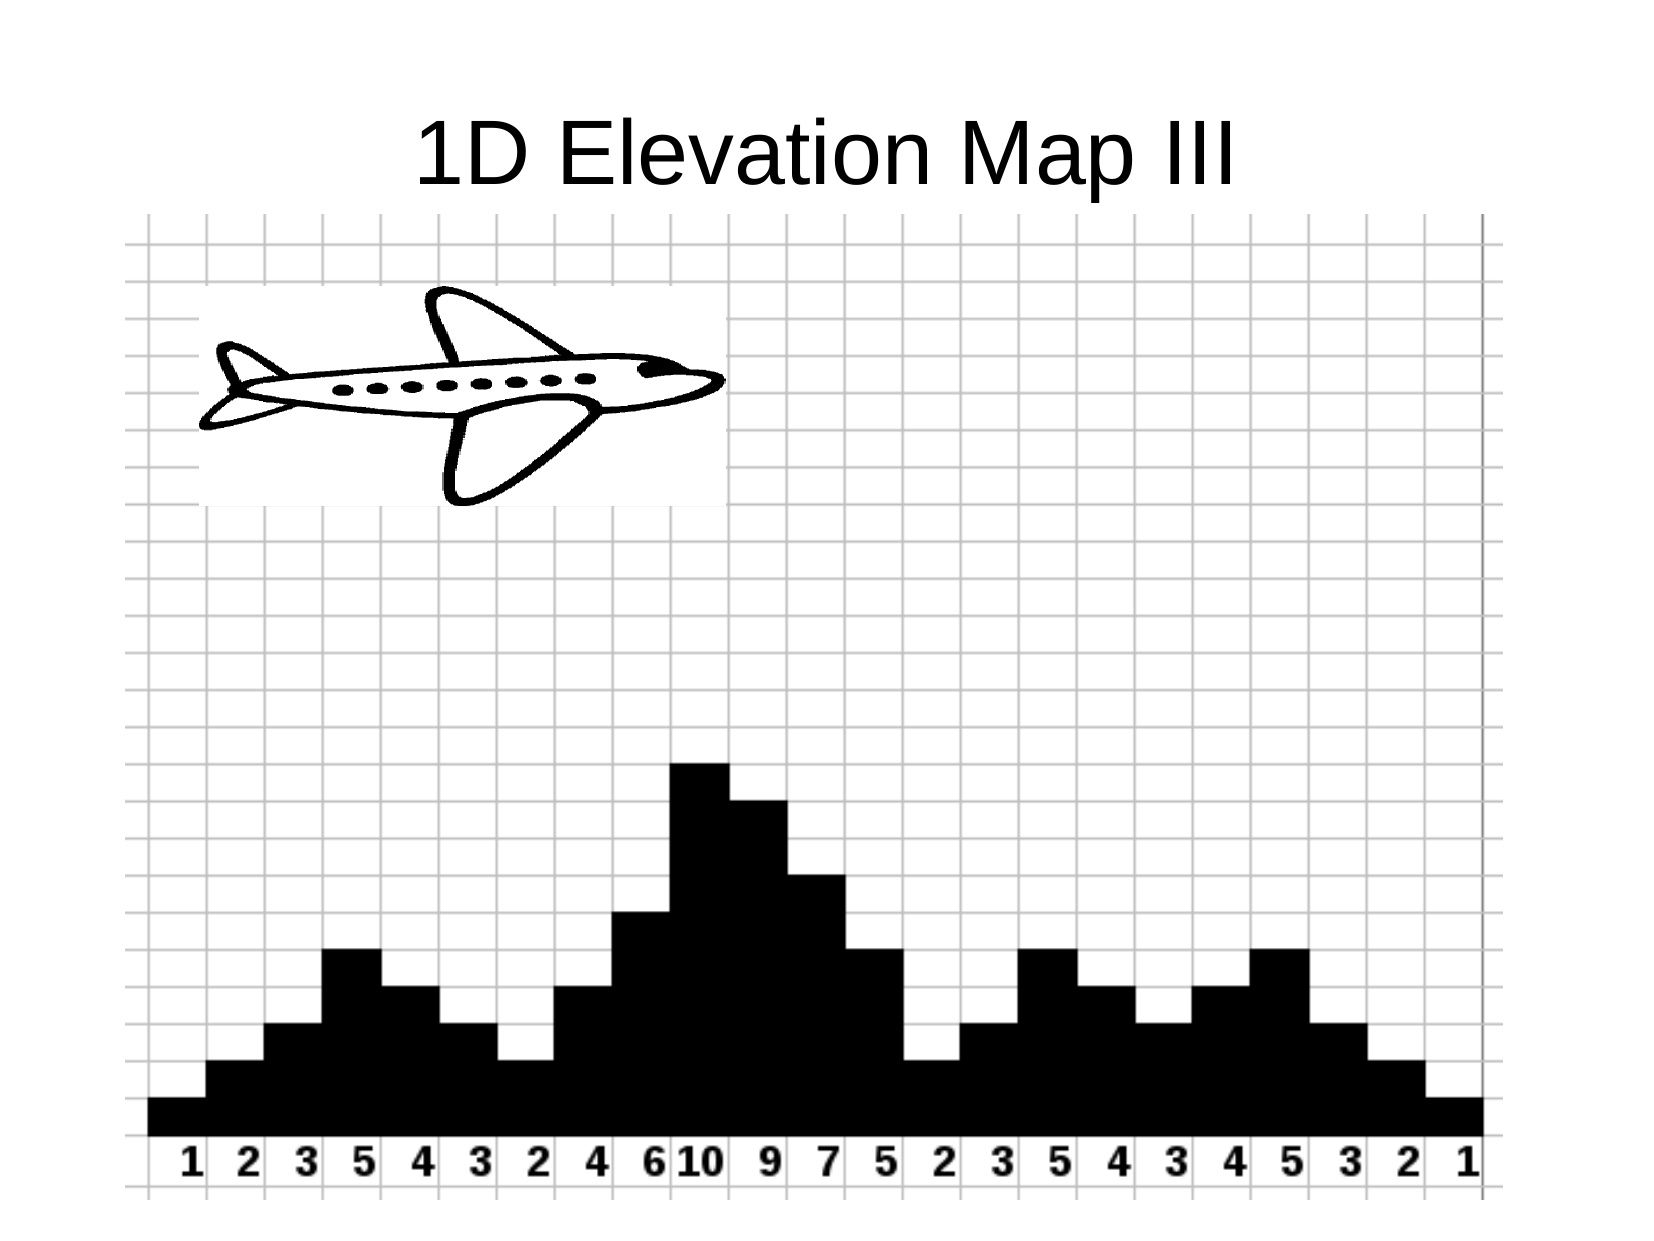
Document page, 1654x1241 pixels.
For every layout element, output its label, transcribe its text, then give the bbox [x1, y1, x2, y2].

title 1D Elevation Map III [82, 49, 1571, 257]
picture [125, 214, 1503, 1201]
